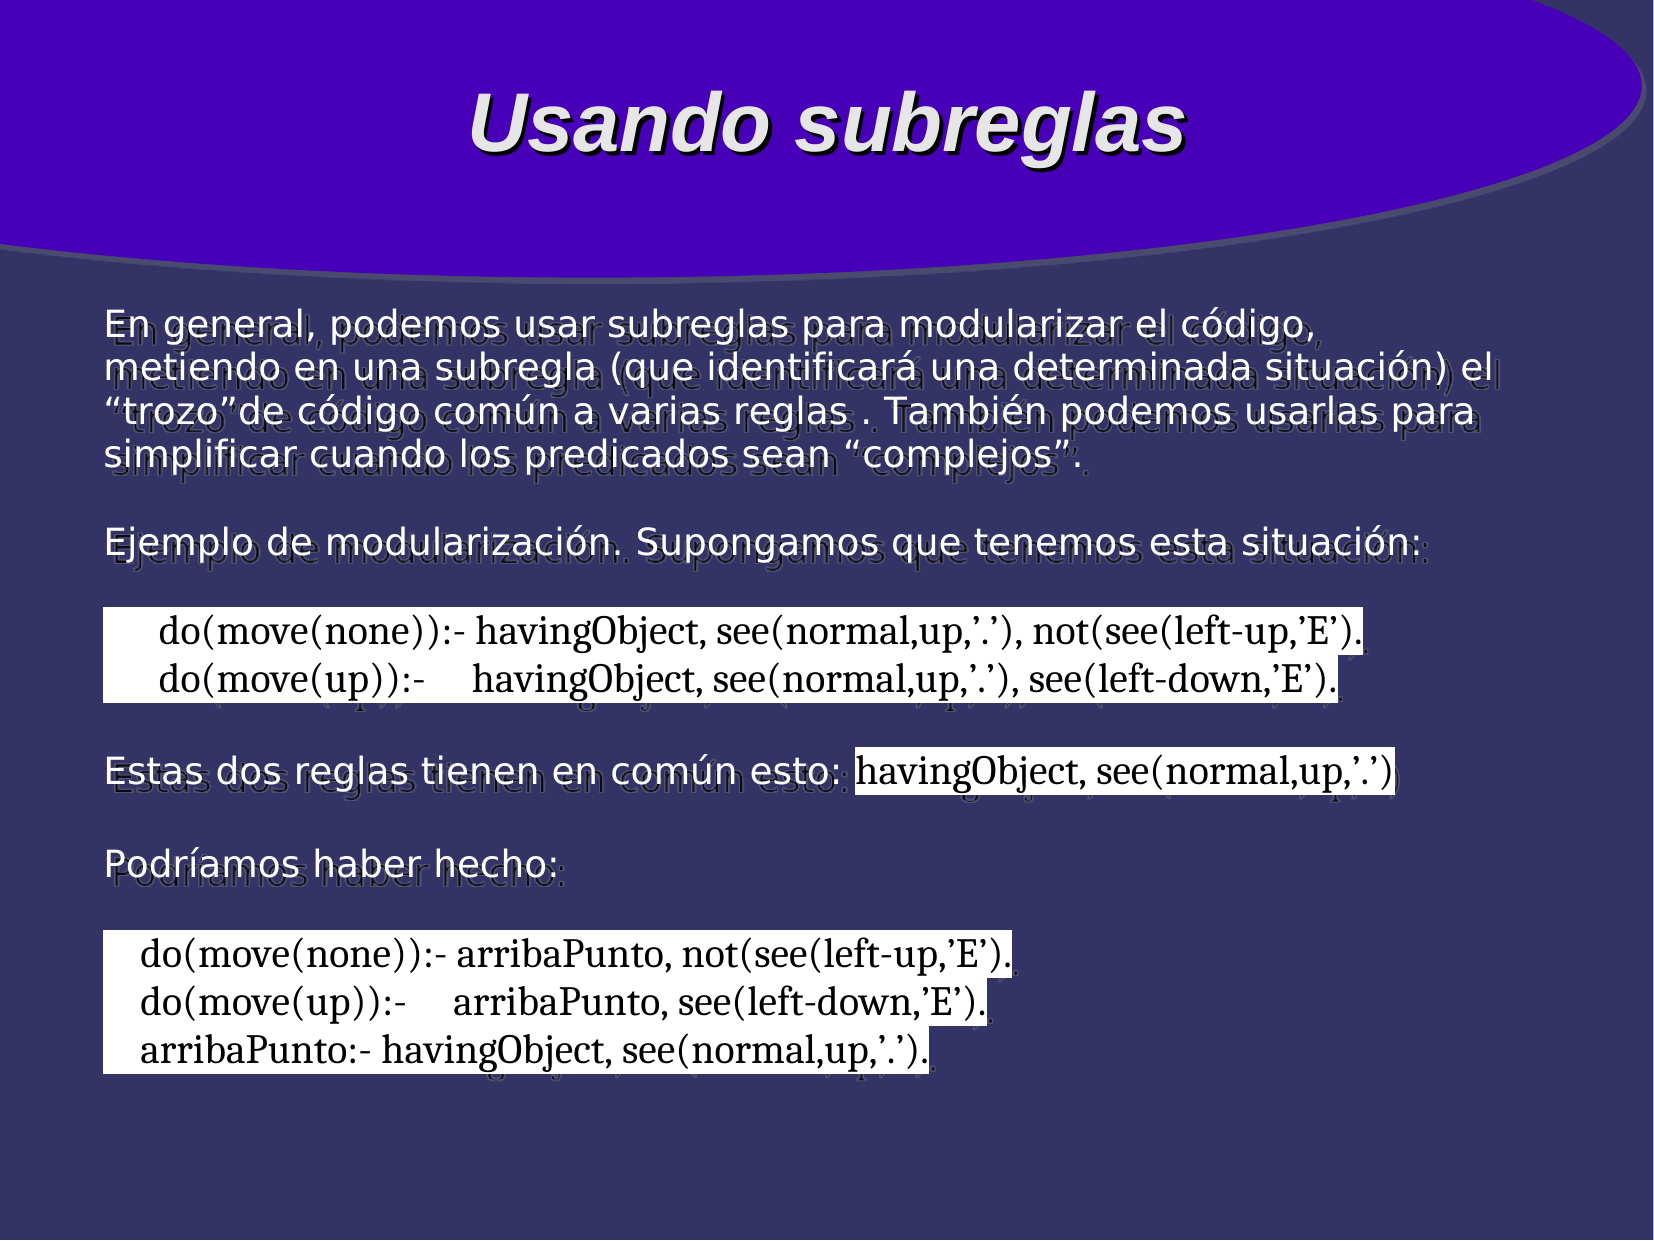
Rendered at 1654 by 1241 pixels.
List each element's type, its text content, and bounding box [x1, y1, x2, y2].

title Usando subreglas [121, 19, 1534, 227]
text_box En general, podemos usar subreglas para modularizar el código, metiendo en una subregla (que identificará una determinada situación) el “trozo”de código común a varias reglas . También podemos usarlas para simplificar cuando los predicados sean “complejos”. Ejemplo de modularización. Supongamos que tenemos esta situación: do(move(none)):- havingObject, see(normal,up,’.’), not(see(left-up,’E’). do(move(up)):- havingObject, see(normal,up,’.’), see(left-down,’E’). Estas dos reglas tienen en común esto: havingObject, see(normal,up,’.’) Podríamos haber hecho: do(move(none)):- arribaPunto, not(see(left-up,’E’). do(move(up)):- arribaPunto, see(left-down,’E’). arribaPunto:- havingObject, see(normal,up,’.’). [88, 295, 1515, 1182]
